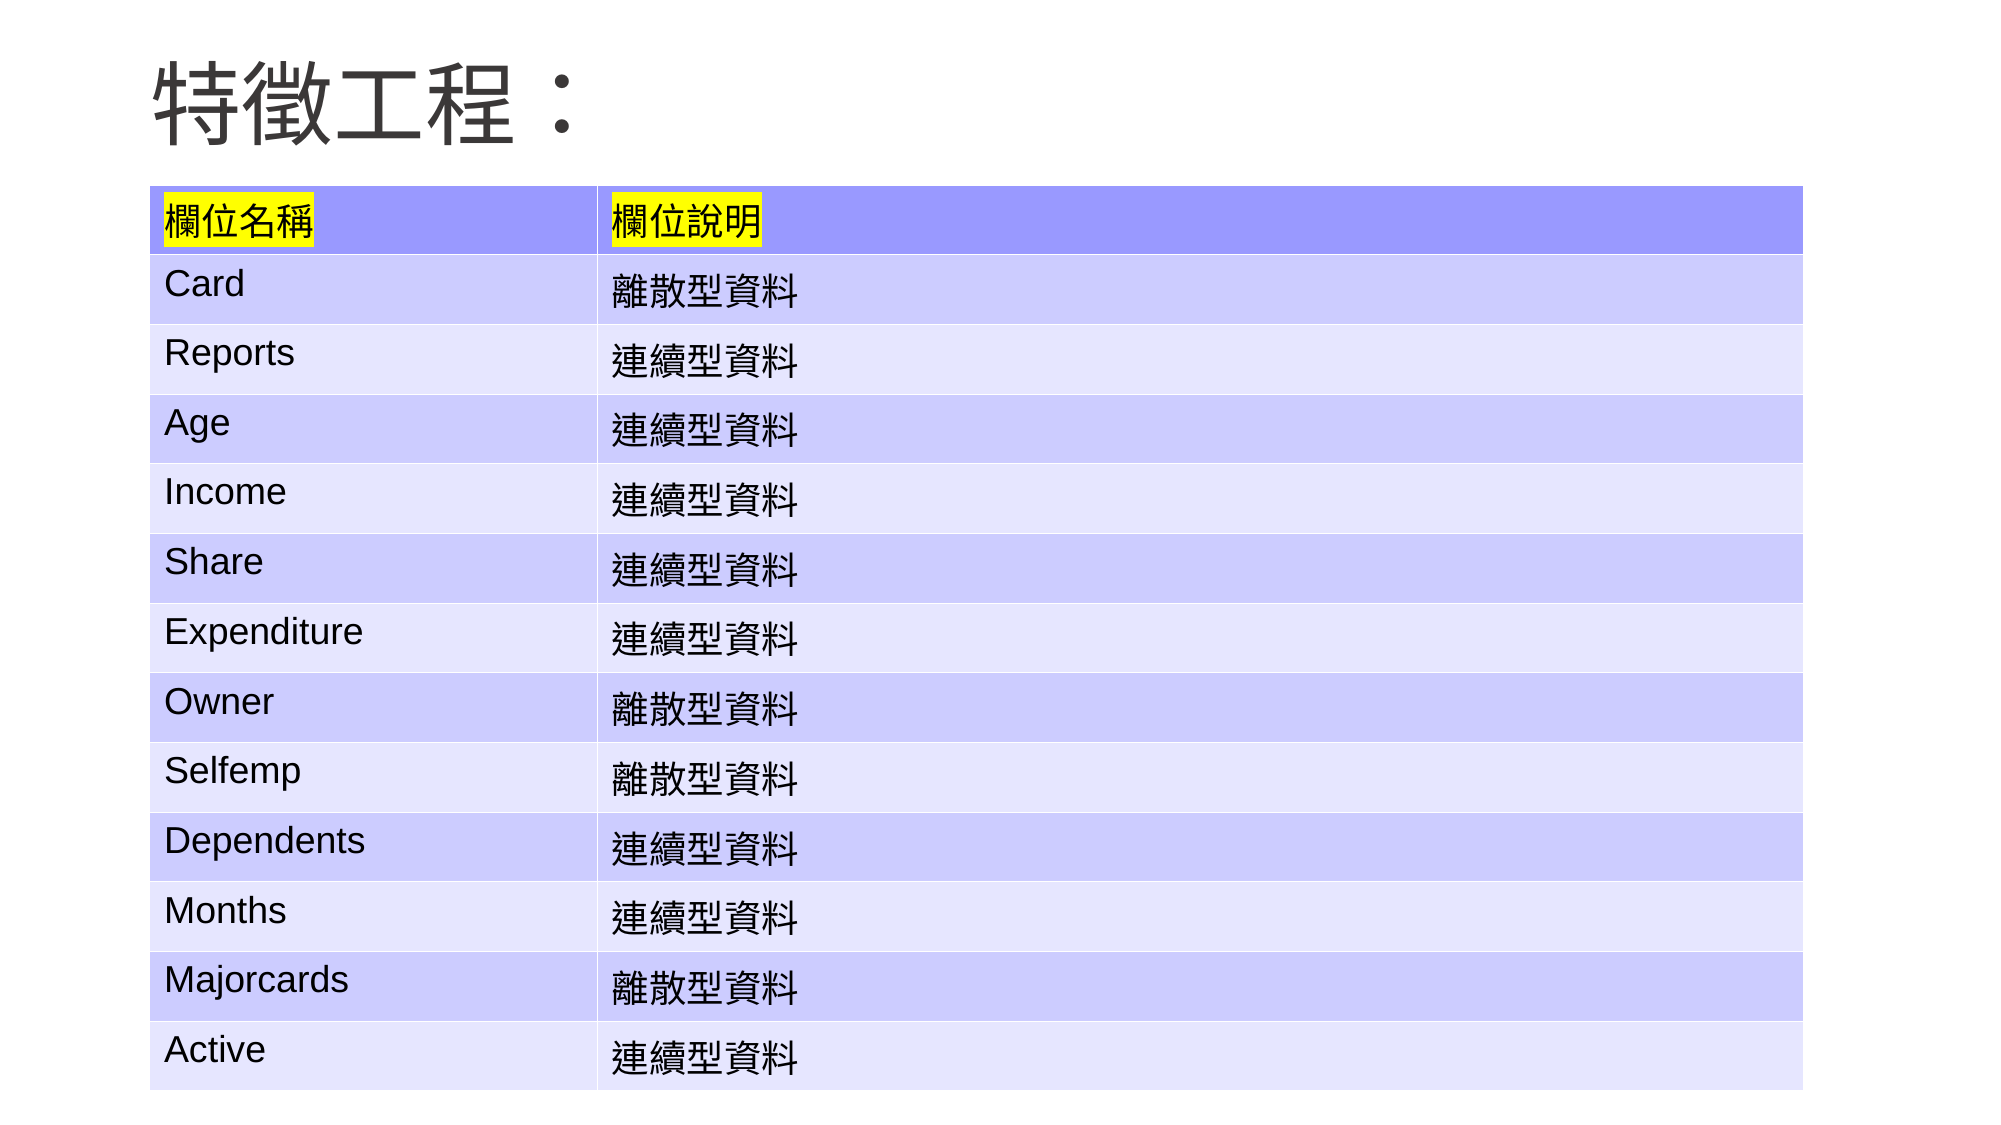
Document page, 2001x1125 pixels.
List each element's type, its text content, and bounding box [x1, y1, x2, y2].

table_cell Income [150, 464, 597, 533]
table_cell 連續型資料 [598, 534, 1803, 603]
table_cell 連續型資料 [598, 604, 1803, 672]
table_cell 連續型資料 [598, 1022, 1803, 1090]
table_header 欄位說明 [598, 186, 1803, 254]
table_cell 離散型資料 [598, 673, 1803, 742]
table_header 欄位名稱 [150, 186, 597, 254]
table_cell Months [150, 882, 597, 951]
table_cell Expenditure [150, 604, 597, 672]
table_cell 連續型資料 [598, 395, 1803, 463]
table_cell Reports [150, 325, 597, 394]
table_cell Selfemp [150, 743, 597, 812]
table_cell 離散型資料 [598, 952, 1803, 1021]
table_cell Active [150, 1022, 597, 1090]
table_cell 連續型資料 [598, 882, 1803, 951]
table_cell 離散型資料 [598, 743, 1803, 812]
table_cell 連續型資料 [598, 813, 1803, 881]
table_cell Owner [150, 673, 597, 742]
table_cell 連續型資料 [598, 325, 1803, 394]
table_cell Card [150, 255, 597, 324]
table_cell Majorcards [150, 952, 597, 1021]
table_cell 離散型資料 [598, 255, 1803, 324]
title 特徵工程： [135, 0, 1861, 218]
table_cell Age [150, 395, 597, 463]
table_cell Share [150, 534, 597, 603]
table_cell Dependents [150, 813, 597, 881]
table_cell 連續型資料 [598, 464, 1803, 533]
